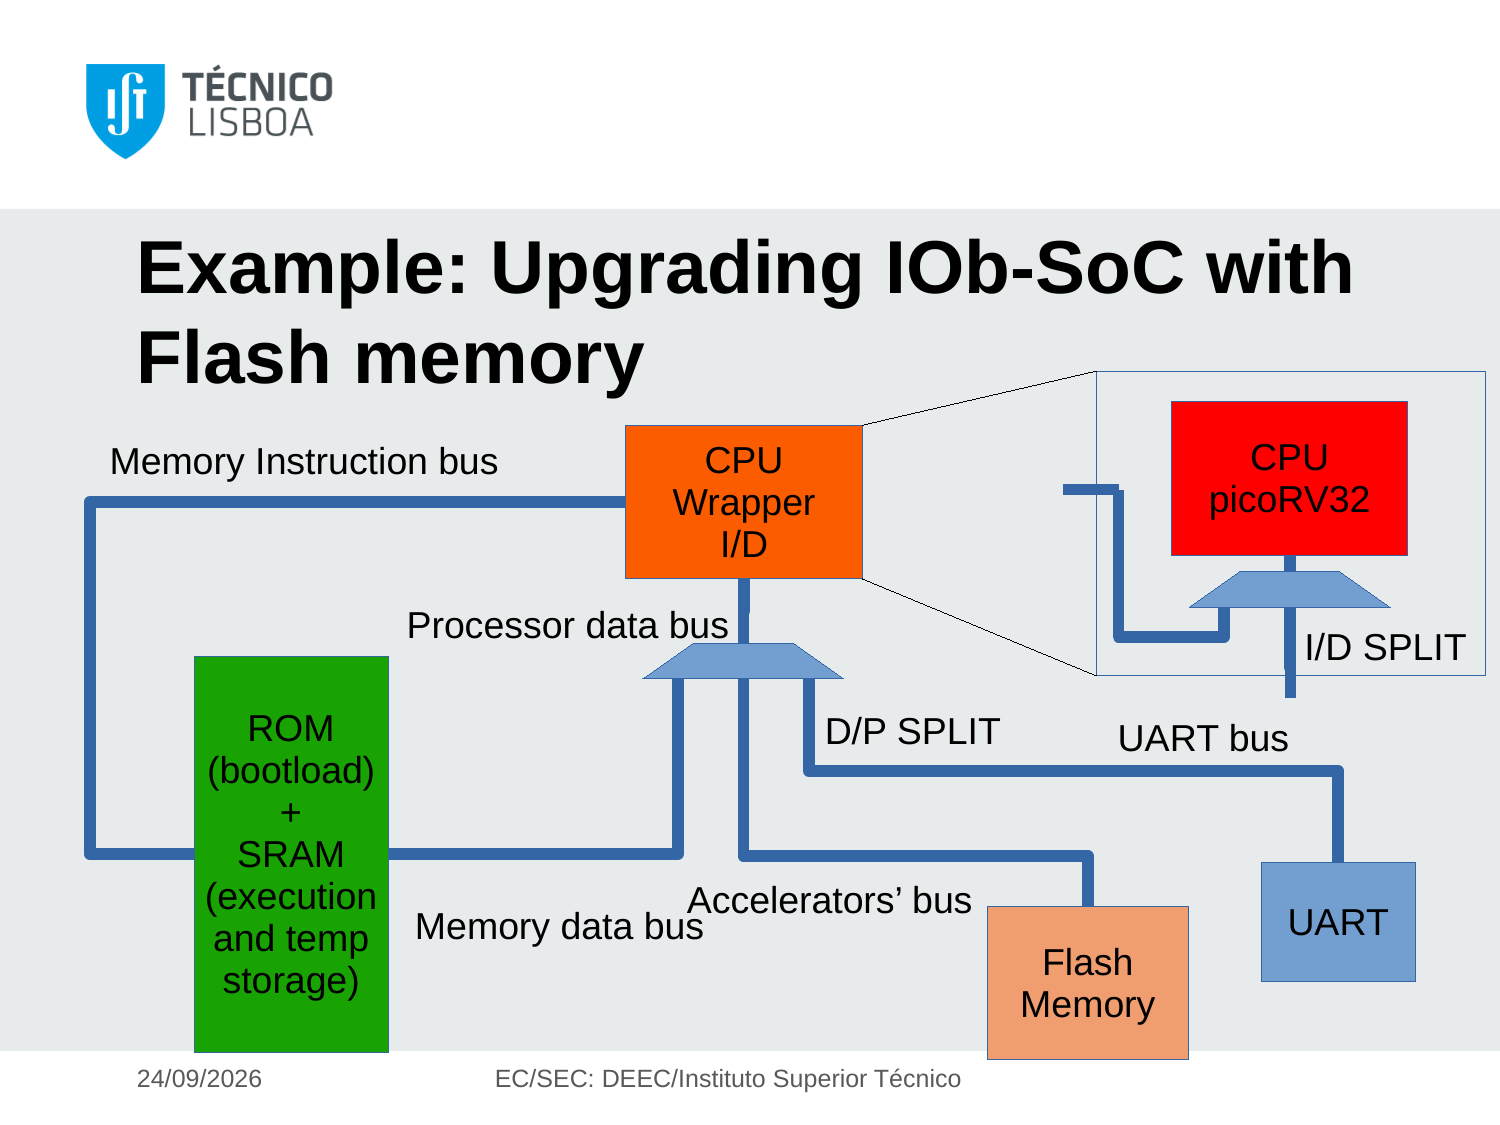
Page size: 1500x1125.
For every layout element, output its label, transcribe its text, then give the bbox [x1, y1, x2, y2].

title Example: Upgrading IOb-SoC with Flash memory [121, 237, 1378, 381]
text_box Processor data bus [391, 596, 745, 654]
text_box Flash Memory [987, 906, 1189, 1060]
picture [0, 0, 1500, 1125]
title Example: Upgrading IOb-SoC with Flash memory [1097, 372, 1378, 381]
text_box Memory Instruction bus [94, 432, 514, 490]
text_box UART bus [1102, 709, 1316, 767]
text_box CPU picoRV32 [1171, 401, 1408, 556]
picture [1097, 372, 1485, 631]
text_box Accelerators’ bus [672, 872, 988, 929]
text_box ROM (bootload) + SRAM (execution and temp storage) [194, 656, 389, 1053]
text_box CPU Wrapper I/D [625, 425, 863, 579]
text_box Memory data bus [400, 898, 720, 956]
text_box [642, 643, 844, 679]
text_box I/D SPLIT [1289, 618, 1500, 676]
footer EC/SEC: DEEC/Instituto Superior Técnico [476, 1052, 988, 1103]
text_box UART [1261, 862, 1416, 982]
slide_number 29/09/2020 [121, 1052, 425, 1103]
text_box D/P SPLIT [809, 703, 1032, 760]
text_box [1189, 571, 1391, 608]
picture [1097, 495, 1285, 675]
